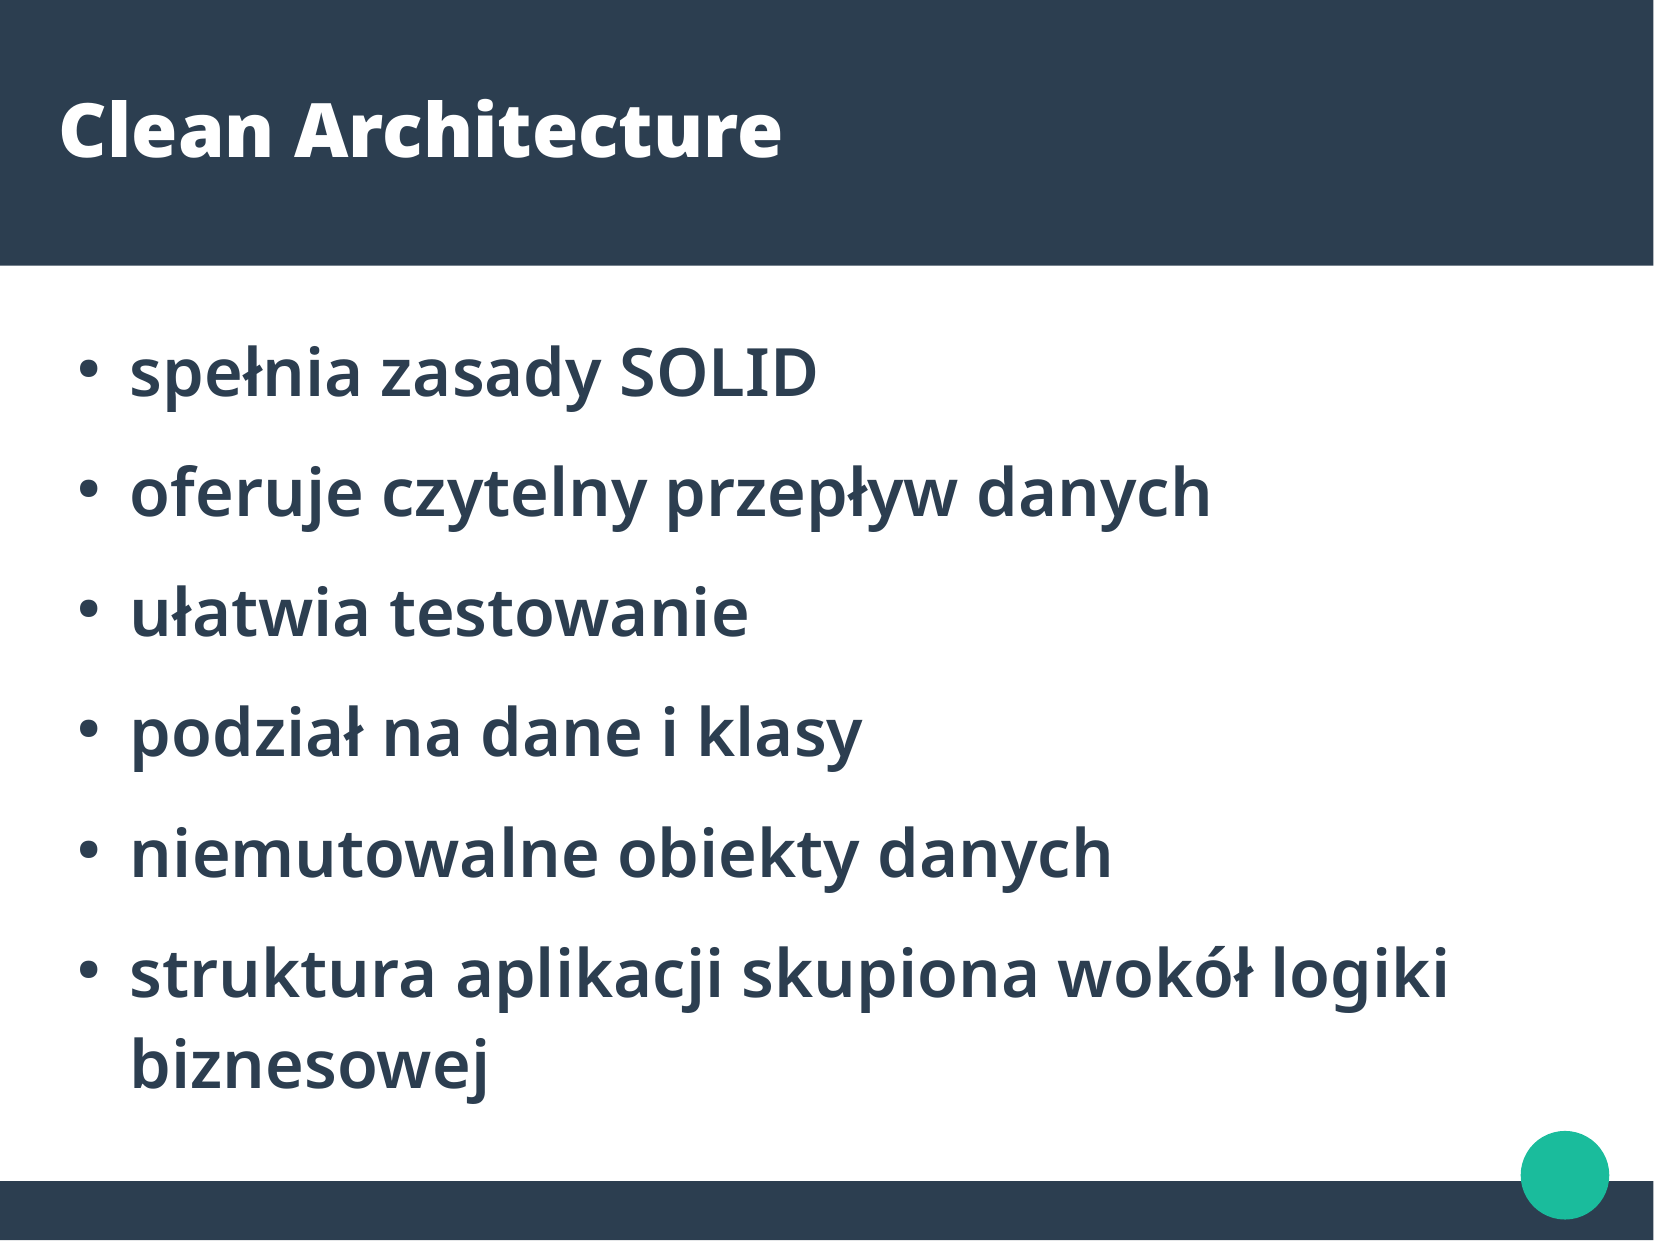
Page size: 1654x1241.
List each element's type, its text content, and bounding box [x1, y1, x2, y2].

list spełnia zasady SOLID oferuje czytelny przepływ danych ułatwia testowanie podział na dane i klasy niemutowalne obiekty danych struktura aplikacji skupiona wokół logiki biznesowej [59, 324, 1595, 1152]
title Clean Architecture [59, 49, 1595, 207]
